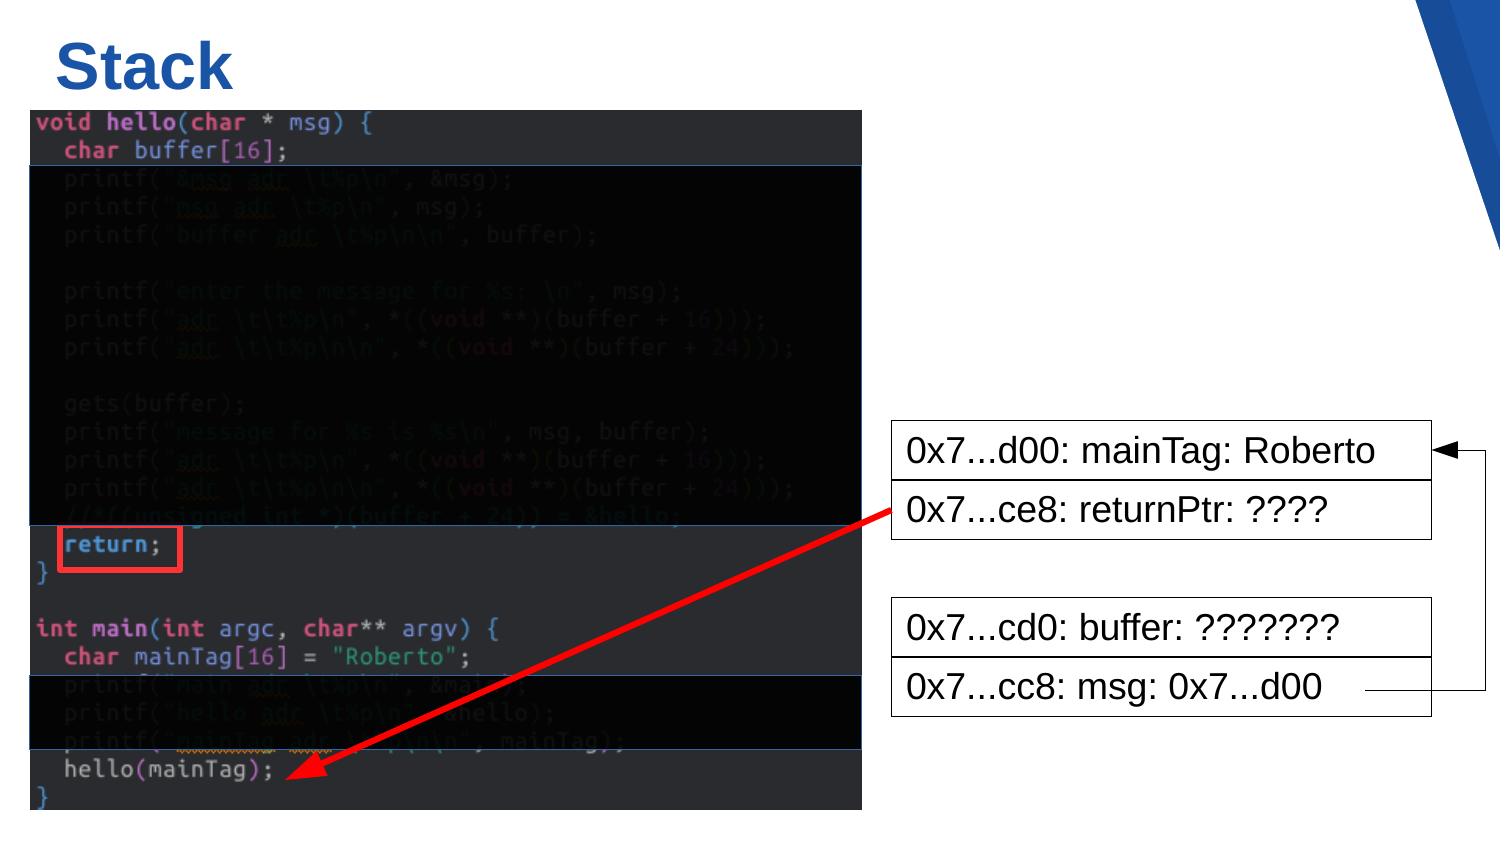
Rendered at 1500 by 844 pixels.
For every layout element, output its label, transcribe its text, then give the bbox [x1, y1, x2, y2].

picture [63, 528, 177, 567]
picture [30, 110, 862, 165]
title Stack [40, 50, 1306, 118]
text_box [29, 675, 510, 750]
picture [30, 526, 845, 675]
text_box [29, 165, 862, 526]
picture [531, 527, 862, 675]
text_box 0x7...cd0: buffer: ??????? [891, 597, 1432, 656]
picture [30, 750, 862, 811]
text_box 0x7...cc8: msg: 0x7...d00 [891, 656, 1432, 717]
text_box 0x7...d00: mainTag: Roberto [891, 420, 1432, 479]
text_box 0x7...ce8: returnPtr: ???? [891, 479, 1432, 540]
text_box [363, 675, 862, 750]
